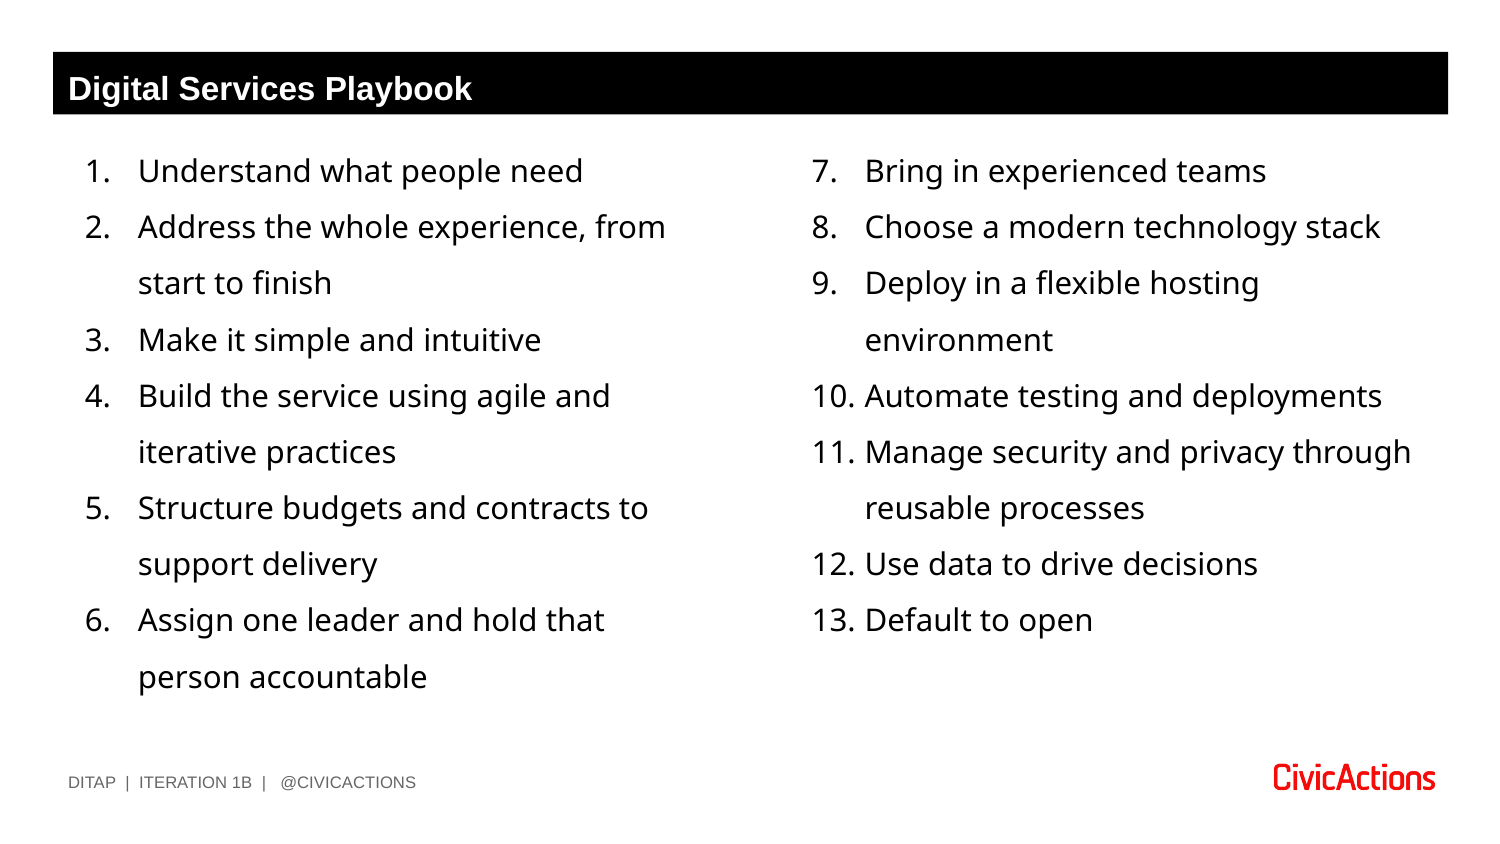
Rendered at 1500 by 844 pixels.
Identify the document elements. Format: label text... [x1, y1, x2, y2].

picture [1271, 758, 1438, 795]
text_box Understand what people need Address the whole experience, from start to finish Make it simple and intuitive Build the service using agile and iterative practices Structure budgets and contracts to support delivery Assign one leader and hold that person accountable [53, 122, 722, 716]
text_box Digital Services Playbook [53, 51, 1449, 115]
text_box Bring in experienced teams Choose a modern technology stack Deploy in a flexible hosting environment Automate testing and deployments Manage security and privacy through reusable processes Use data to drive decisions Default to open [779, 122, 1449, 716]
